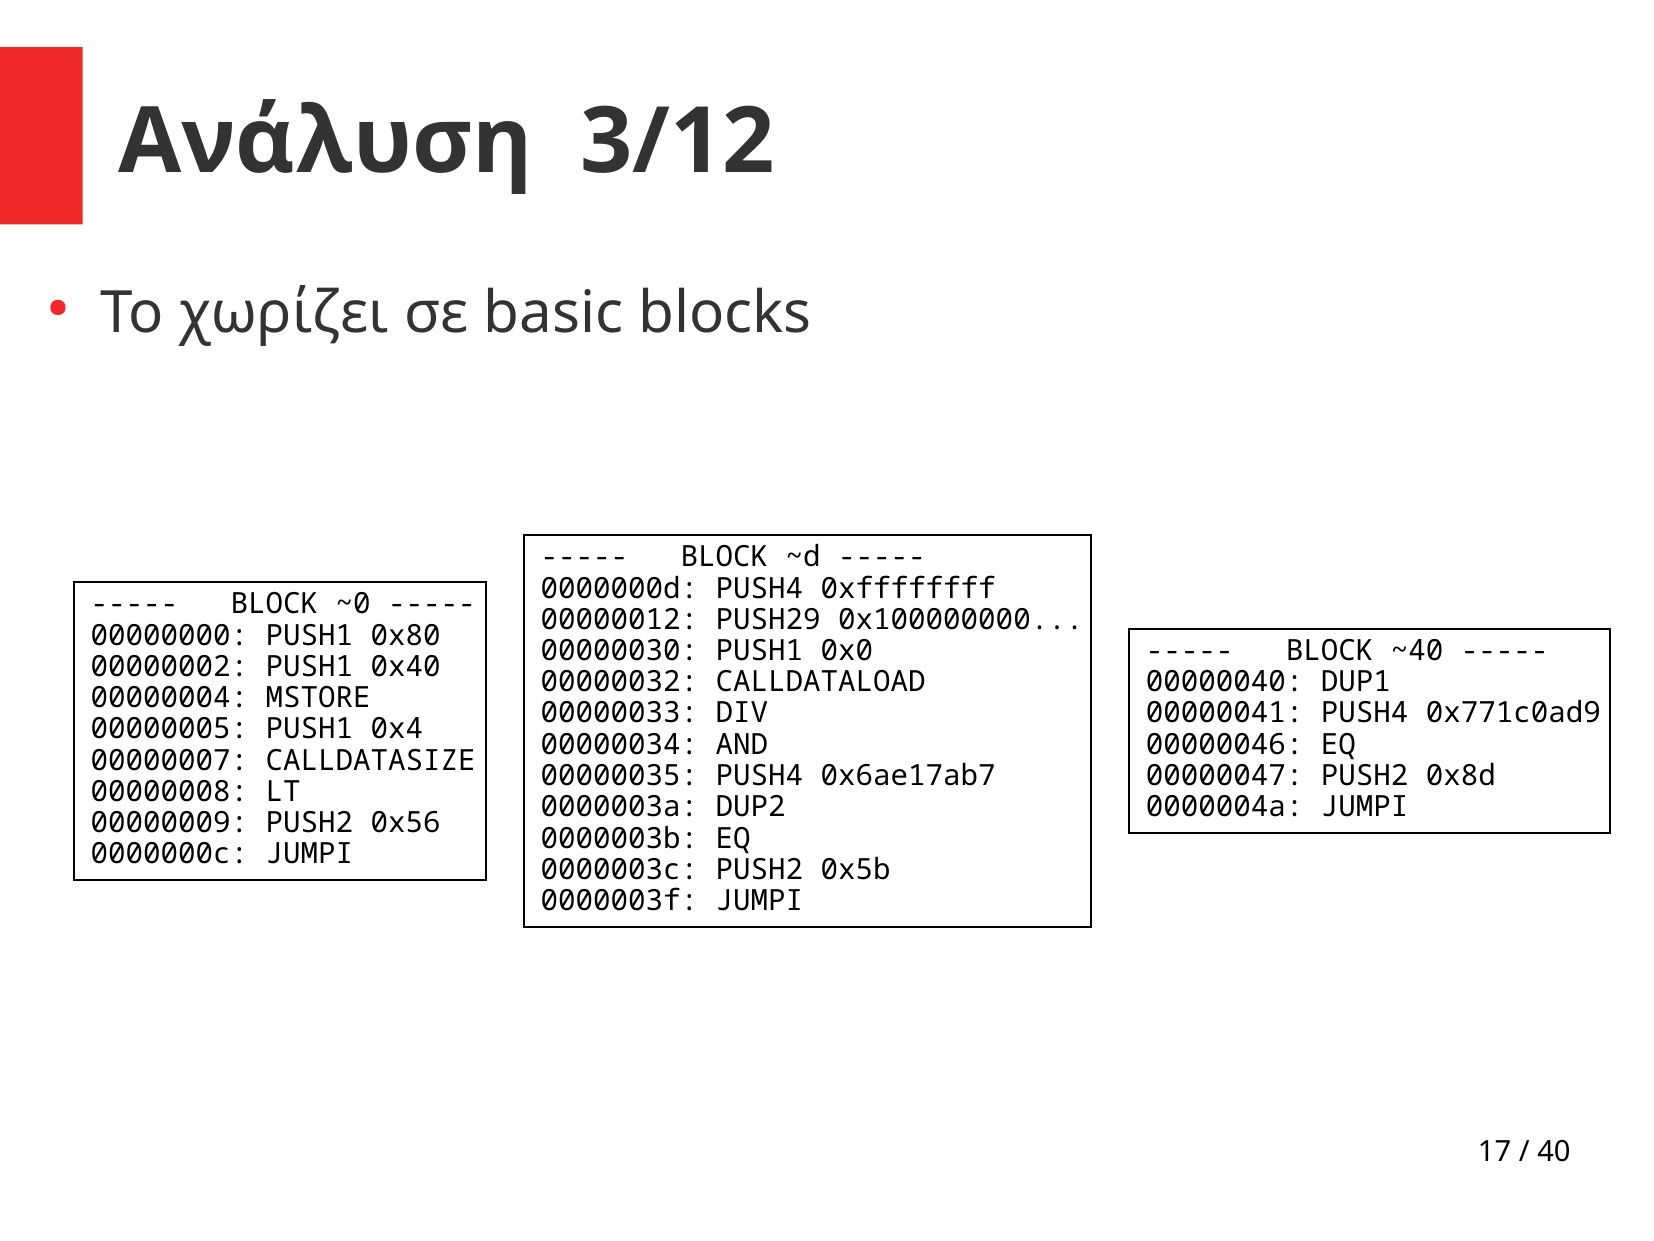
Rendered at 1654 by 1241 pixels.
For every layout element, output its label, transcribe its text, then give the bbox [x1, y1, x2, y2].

picture [64, 525, 1621, 937]
title Ανάλυση 3/12 [118, 33, 1571, 241]
list Το χωρίζει σε basic blocks [30, 270, 1621, 361]
